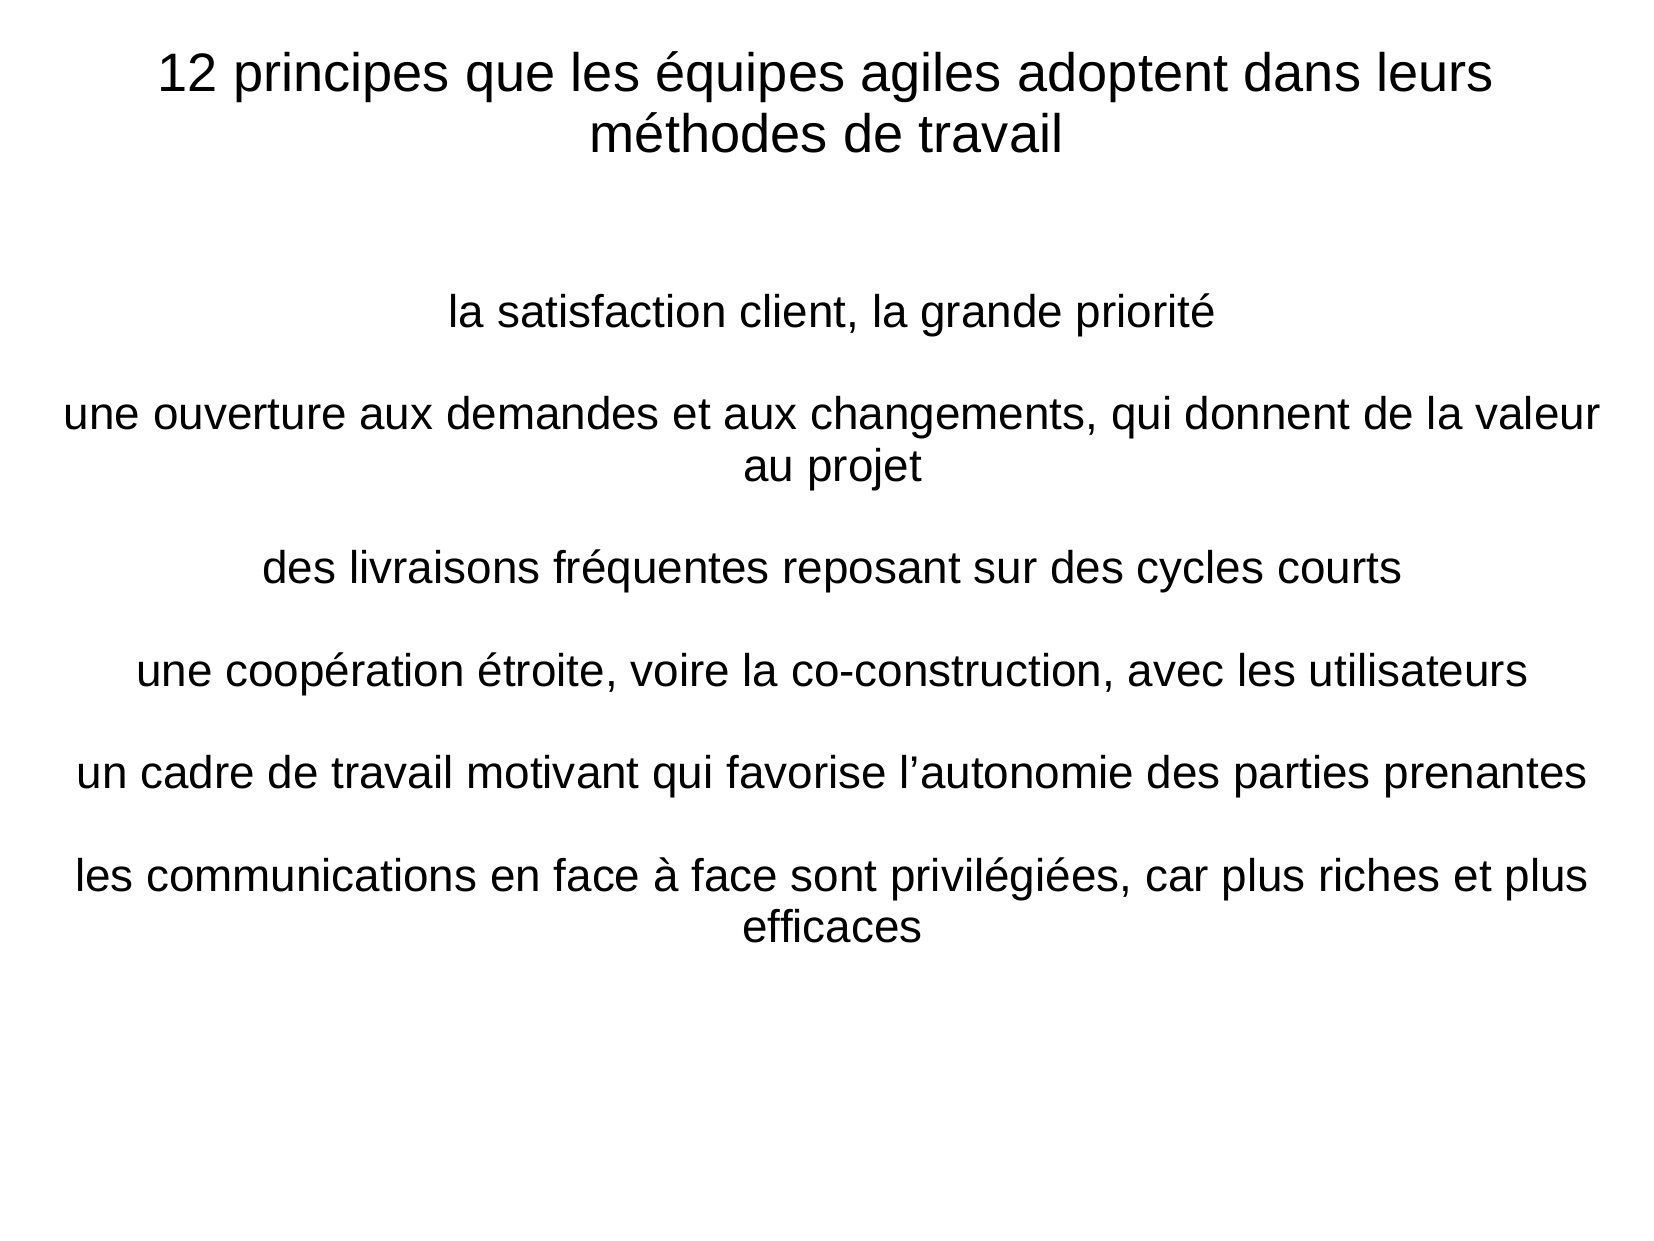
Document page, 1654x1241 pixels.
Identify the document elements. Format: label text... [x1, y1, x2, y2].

text_box 12 principes que les équipes agiles adoptent dans leurs méthodes de travail [23, 35, 1630, 172]
text_box la satisfaction client, la grande priorité une ouverture aux demandes et aux changements, qui donnent de la valeur au projet des livraisons fréquentes reposant sur des cycles courts une coopération étroite, voire la co-construction, avec les utilisateurs un cadre de travail motivant qui favorise l’autonomie des parties prenantes les communications en face à face sont privilégiées, car plus riches et plus efficaces [35, 278, 1630, 957]
